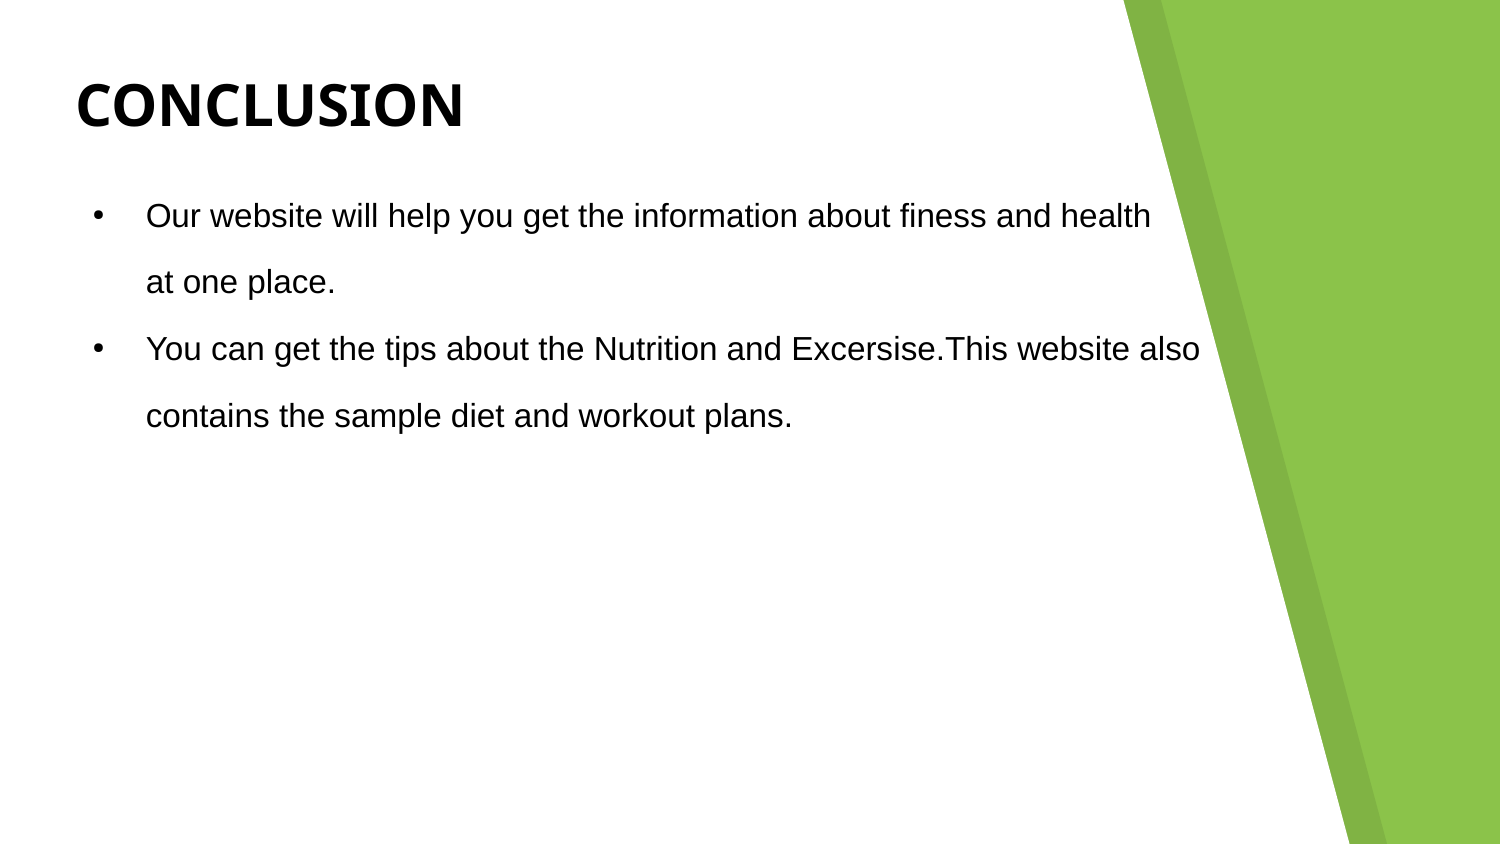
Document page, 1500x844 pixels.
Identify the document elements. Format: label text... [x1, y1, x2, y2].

list Our website will help you get the information about finess and health at one place. You can get the tips about the Nutrition and Excersise.This website also contains the sample diet and workout plans. [75, 197, 1425, 687]
title Conclusion [75, 33, 1425, 175]
